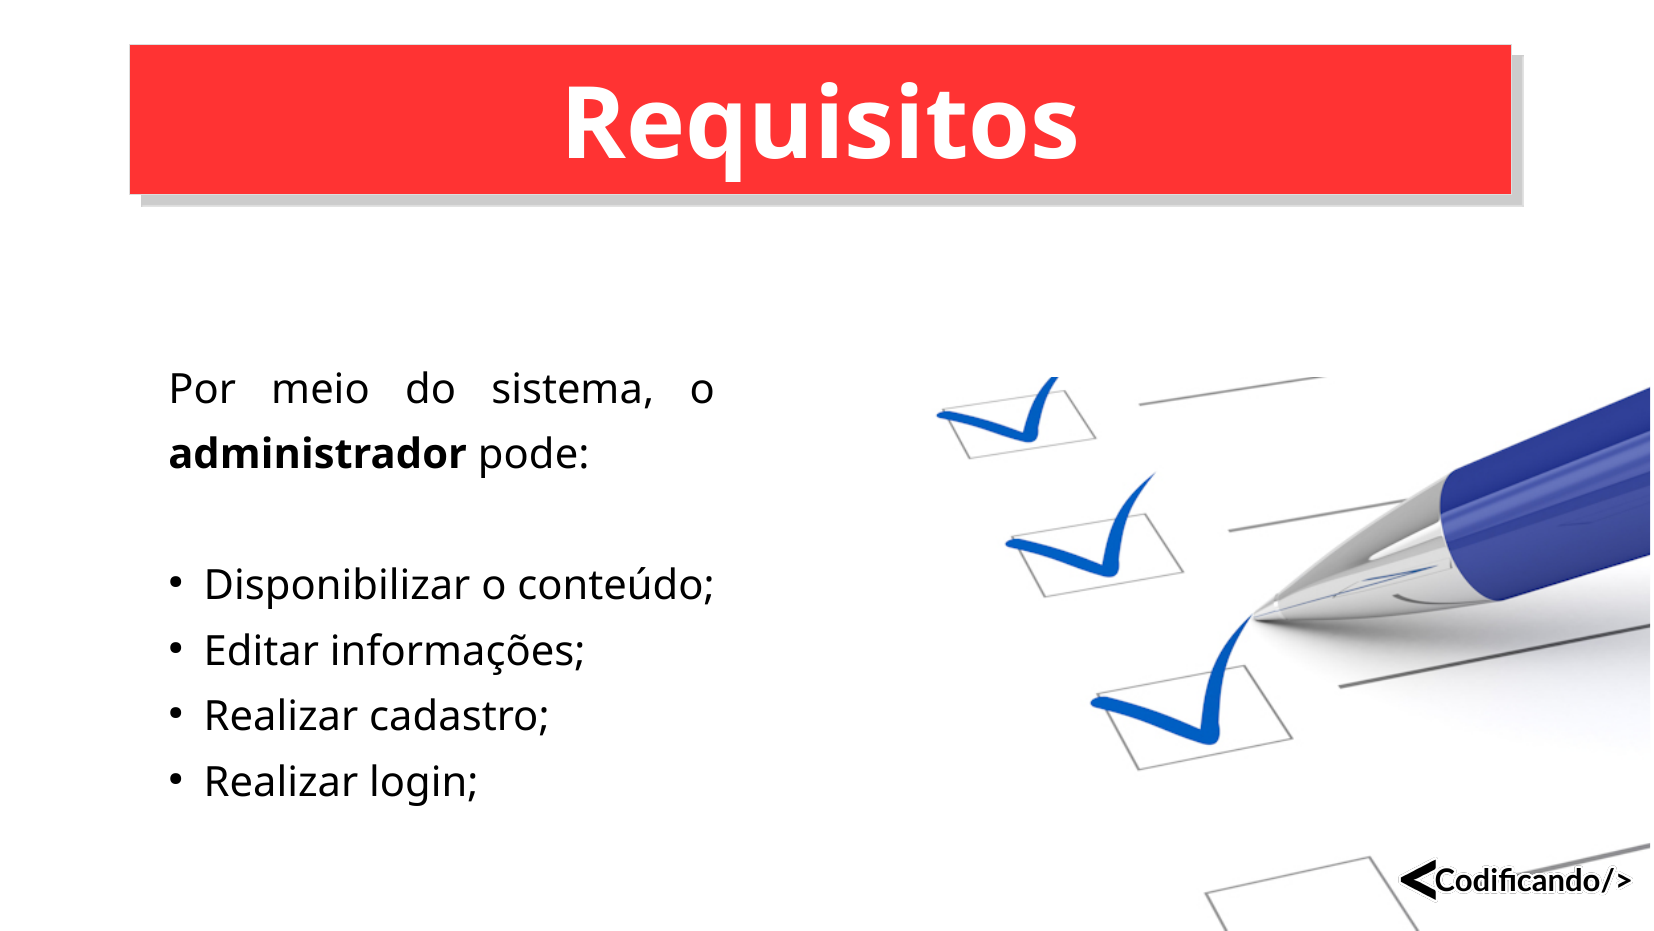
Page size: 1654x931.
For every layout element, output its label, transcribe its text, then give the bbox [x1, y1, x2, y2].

picture [900, 377, 1654, 931]
text_box Por meio do sistema, o administrador pode: Disponibilizar o conteúdo; Editar informações; Realizar cadastro; Realizar login; [153, 342, 863, 931]
text_box Requisitos [129, 44, 1512, 195]
